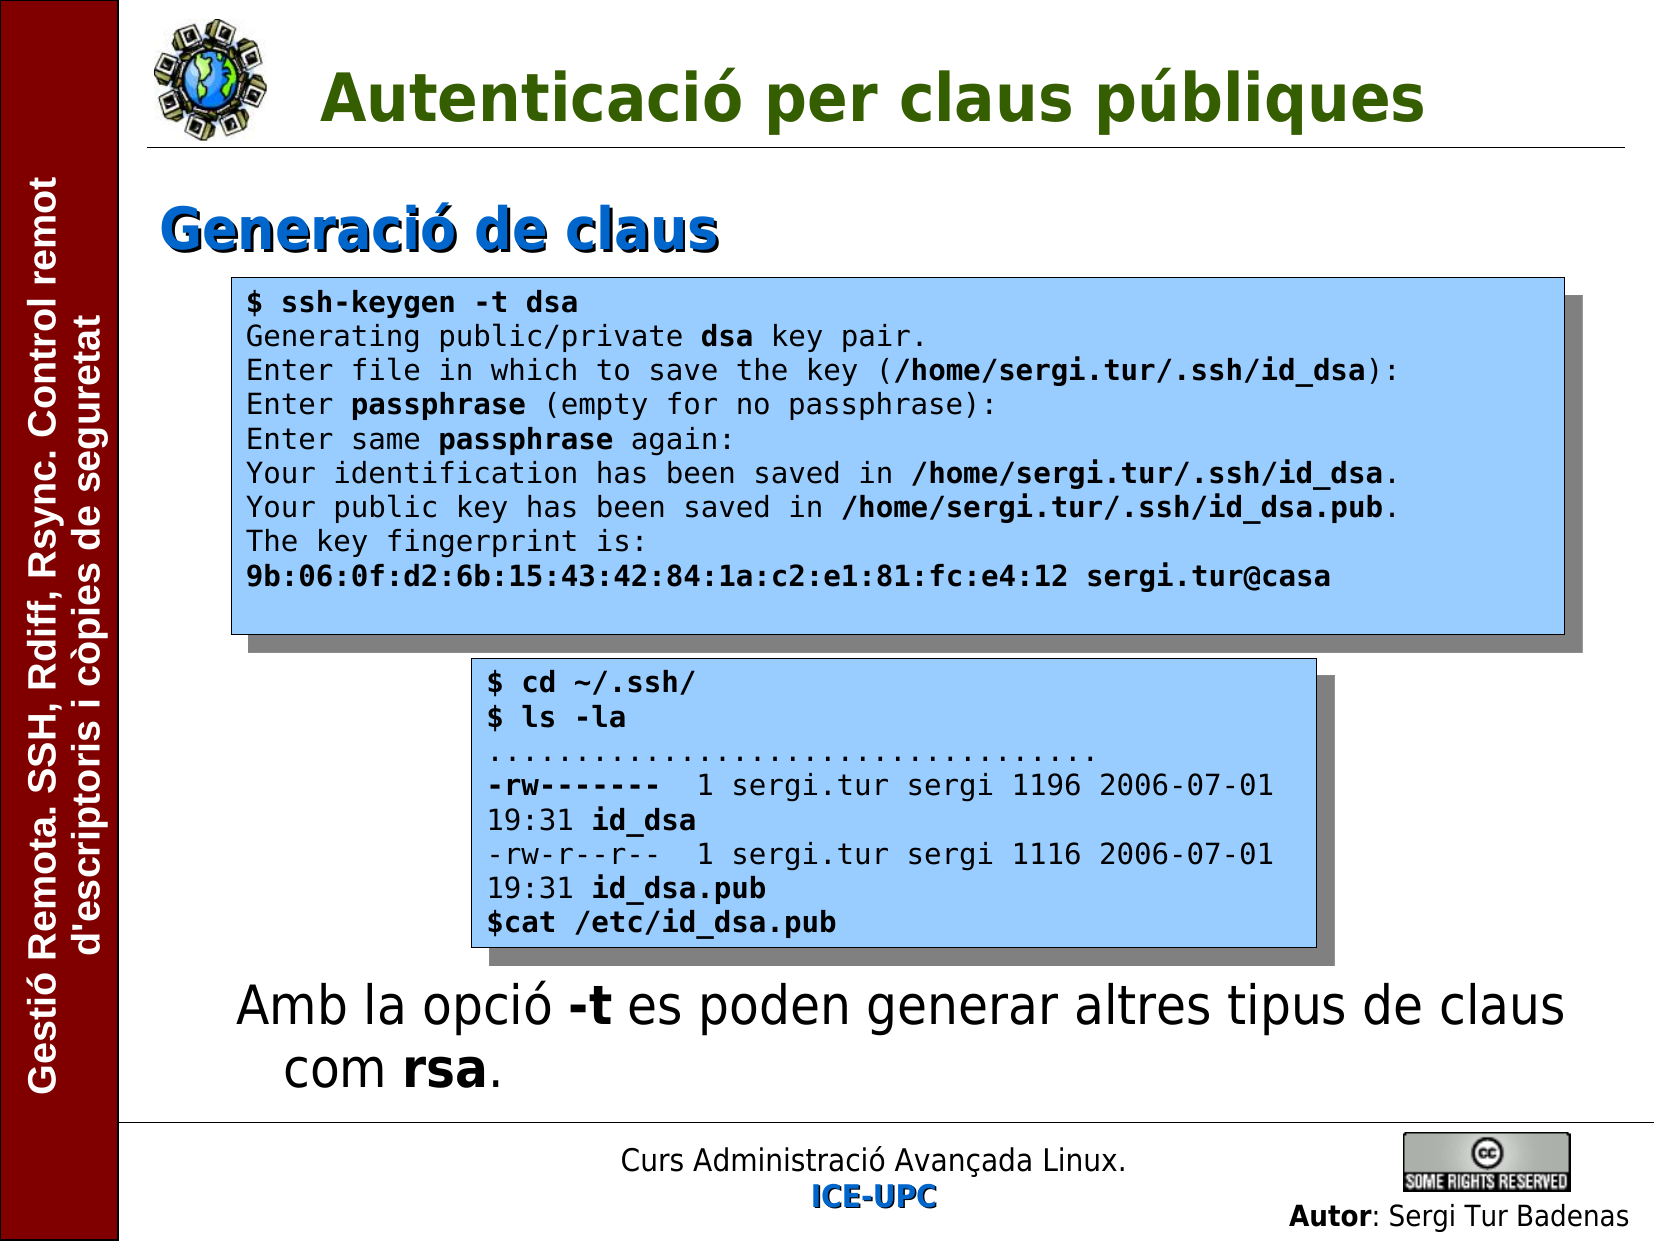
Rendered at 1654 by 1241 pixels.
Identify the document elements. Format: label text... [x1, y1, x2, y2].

text_box $ cd ~/.ssh/ $ ls -la ................................... -rw------- 1 sergi.tur sergi 1196 2006-07-01 19:31 id_dsa -rw-r--r-- 1 sergi.tur sergi 1116 2006-07-01 19:31 id_dsa.pub $cat /etc/id_dsa.pub [471, 658, 1317, 948]
text_box $ ssh-keygen -t dsa Generating public/private dsa key pair. Enter file in which to save the key (/home/sergi.tur/.ssh/id_dsa): Enter passphrase (empty for no passphrase): Enter same passphrase again: Your identification has been saved in /home/sergi.tur/.ssh/id_dsa. Your public key has been saved in /home/sergi.tur/.ssh/id_dsa.pub. The key fingerprint is: 9b:06:0f:d2:6b:15:43:42:84:1a:c2:e1:81:fc:e4:12 sergi.tur@casa [231, 277, 1565, 635]
picture [1403, 1132, 1571, 1192]
list Generació de claus Amb la opció -t es poden generar altres tipus de claus com rsa. [141, 195, 1630, 1100]
picture [154, 19, 268, 49]
title Autenticació per claus públiques [129, 49, 1619, 148]
